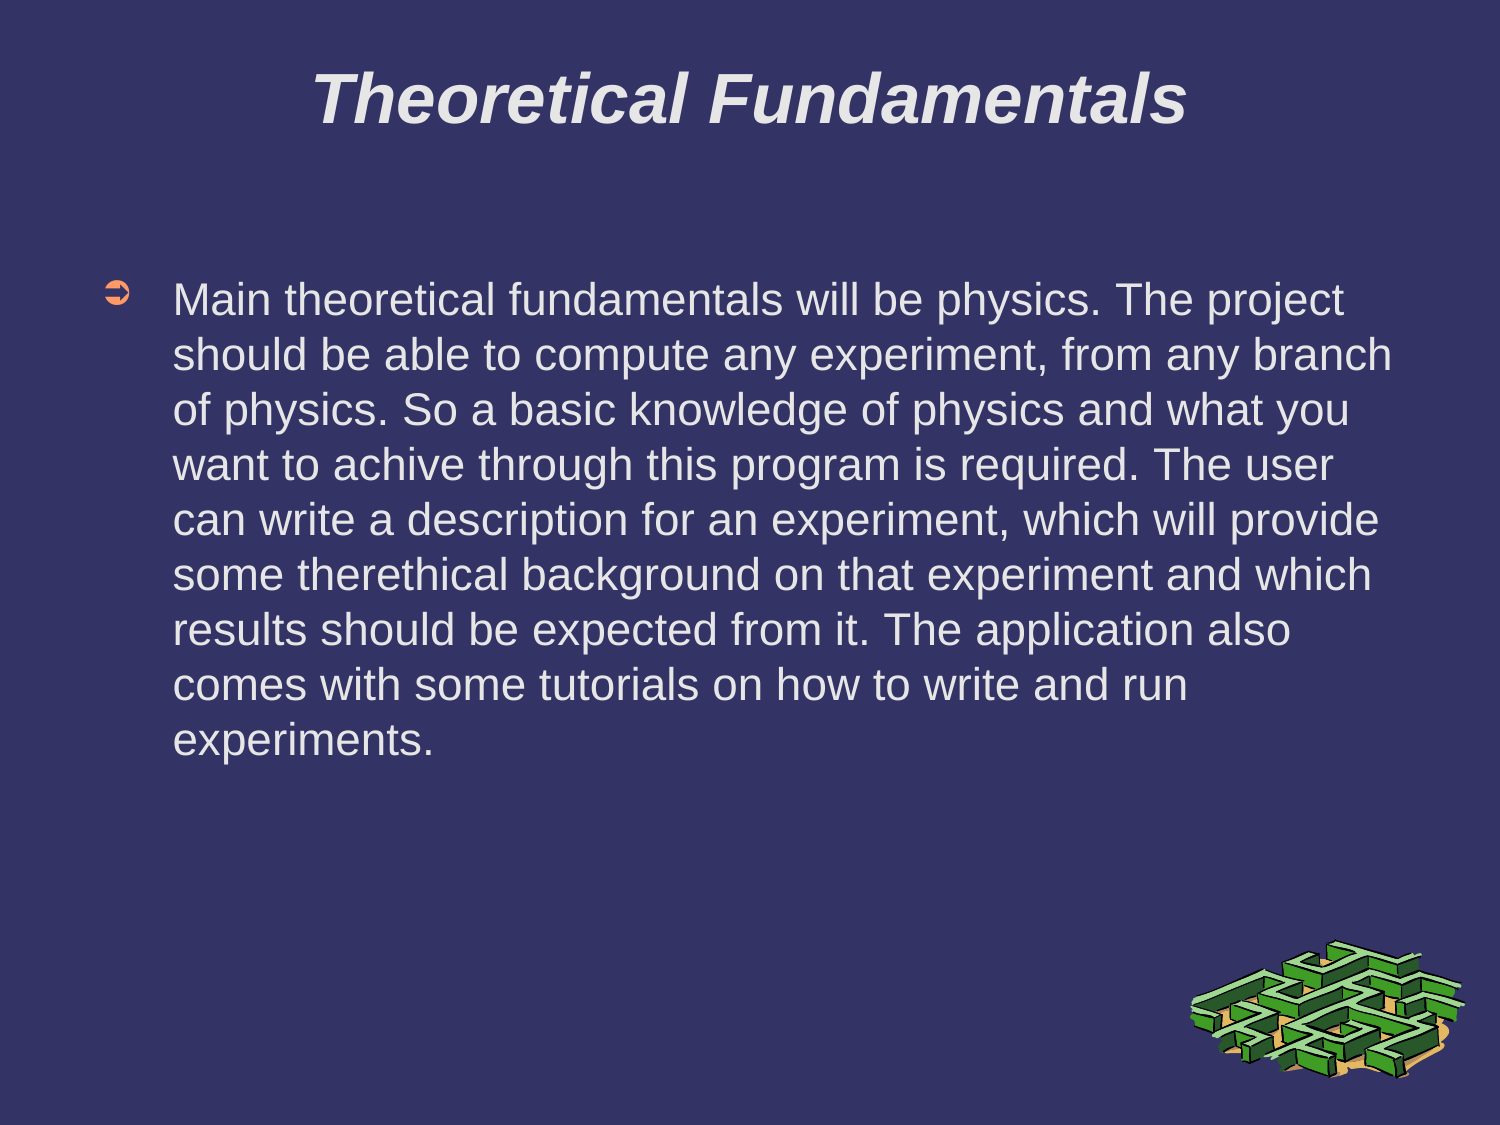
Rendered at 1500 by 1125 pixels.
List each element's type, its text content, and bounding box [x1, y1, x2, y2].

list Main theoretical fundamentals will be physics. The project should be able to compute any experiment, from any branch of physics. So a basic knowledge of physics and what you want to achive through this program is required. The user can write a description for an experiment, which will provide some therethical background on that experiment and which results should be expected from it. The application also comes with some tutorials on how to write and run experiments. [75, 262, 1425, 1005]
title Theoretical Fundamentals [75, 45, 1425, 233]
